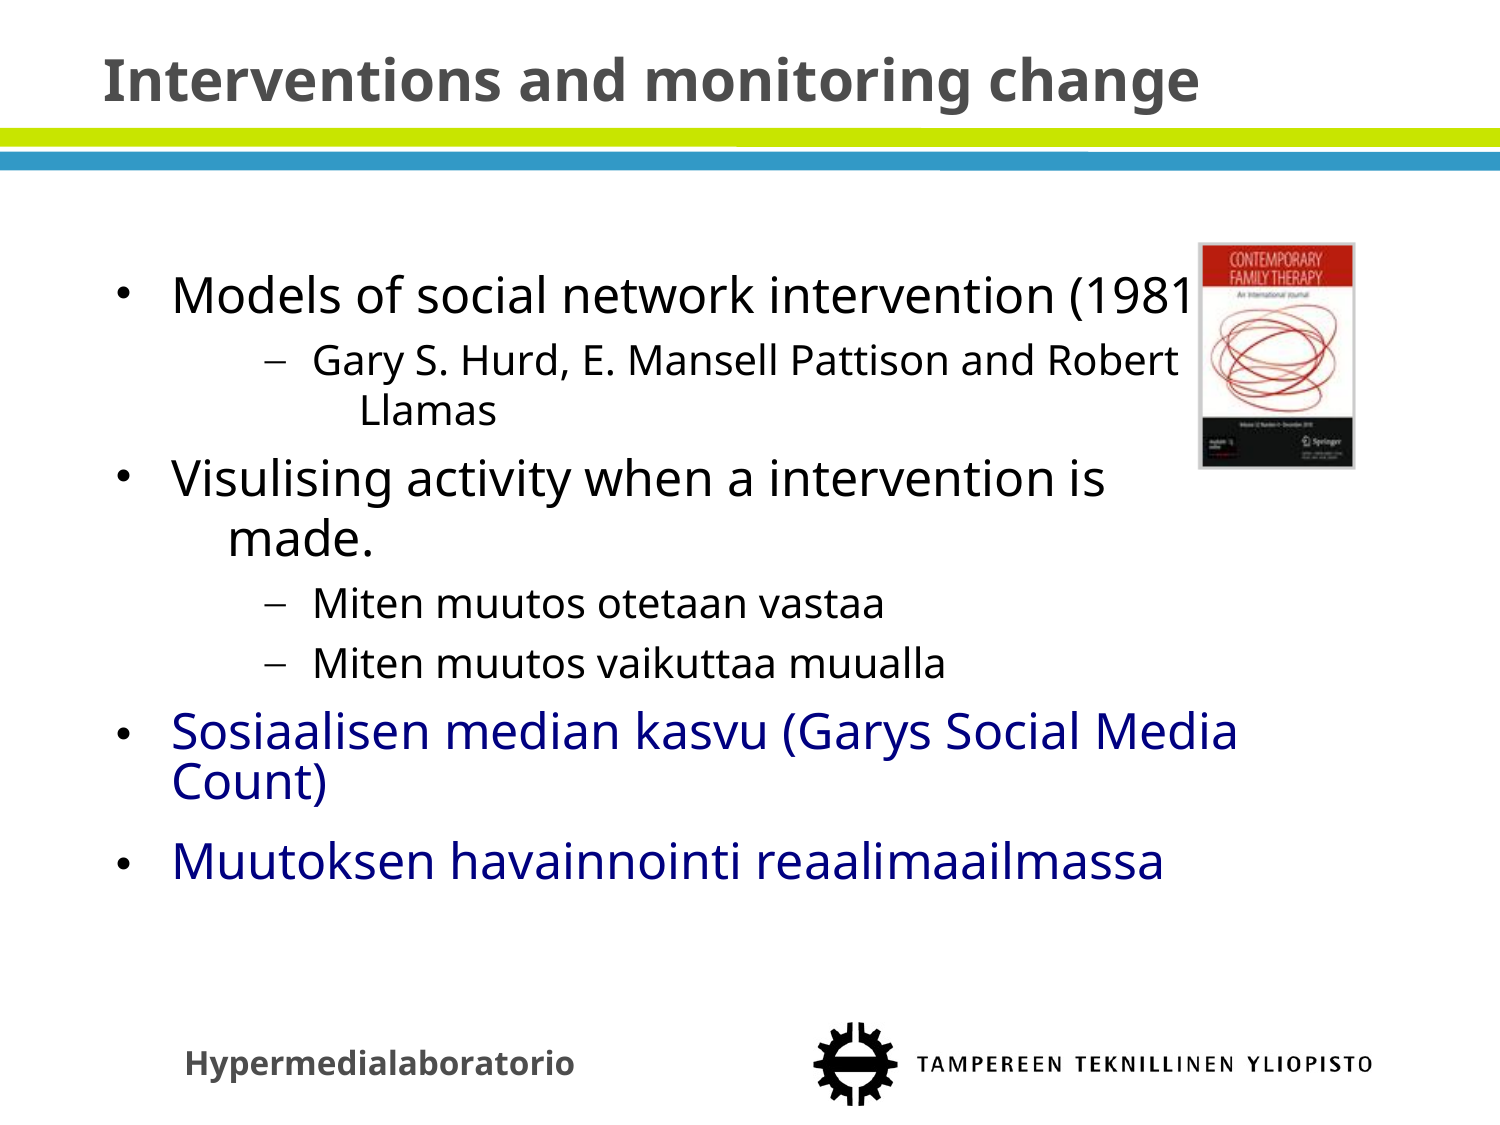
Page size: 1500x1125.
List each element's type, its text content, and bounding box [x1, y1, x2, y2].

picture [1192, 241, 1359, 473]
title Interventions and monitoring change [88, 0, 1270, 156]
list Models of social network intervention (1981) Gary S. Hurd, E. Mansell Pattison and Robert Llamas Visulising activity when a intervention is made. Miten muutos otetaan vastaa Miten muutos vaikuttaa muualla Sosiaalisen median kasvu (Garys Social Media Count) Muutoksen havainnointi reaalimaailmassa [100, 255, 1270, 918]
picture [813, 1022, 1377, 1106]
